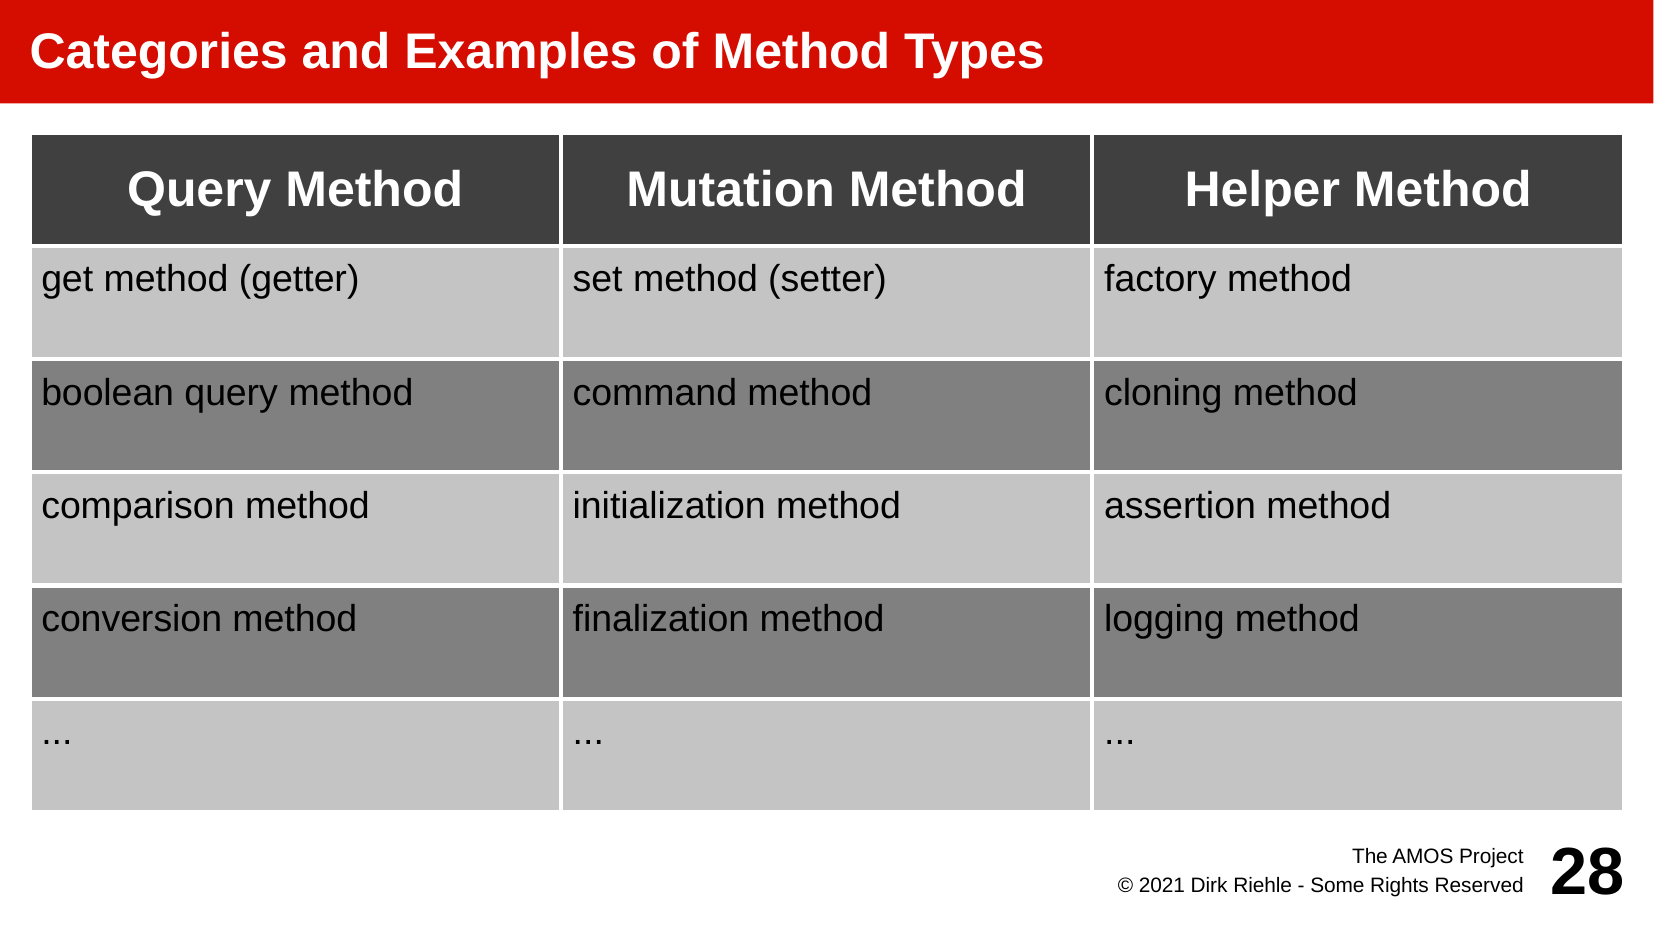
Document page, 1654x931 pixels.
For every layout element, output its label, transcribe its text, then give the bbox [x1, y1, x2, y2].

table_cell get method (getter) [32, 248, 559, 357]
table_header Helper Method [1094, 135, 1622, 244]
table_cell finalization method [563, 588, 1090, 697]
table_cell logging method [1094, 588, 1622, 697]
table_cell command method [563, 361, 1090, 470]
table_header Mutation Method [563, 135, 1090, 244]
table_cell cloning method [1094, 361, 1622, 470]
table_cell ... [1094, 701, 1622, 810]
table_cell comparison method [32, 474, 559, 583]
table_cell ... [563, 701, 1090, 810]
table_header Query Method [32, 135, 559, 244]
table_cell conversion method [32, 588, 559, 697]
table_cell initialization method [563, 474, 1090, 583]
table_cell assertion method [1094, 474, 1622, 583]
title Categories and Examples of Method Types [0, 0, 1654, 104]
table_cell ... [32, 701, 559, 810]
table_cell set method (setter) [563, 248, 1090, 357]
table_cell factory method [1094, 248, 1622, 357]
table_cell boolean query method [32, 361, 559, 470]
